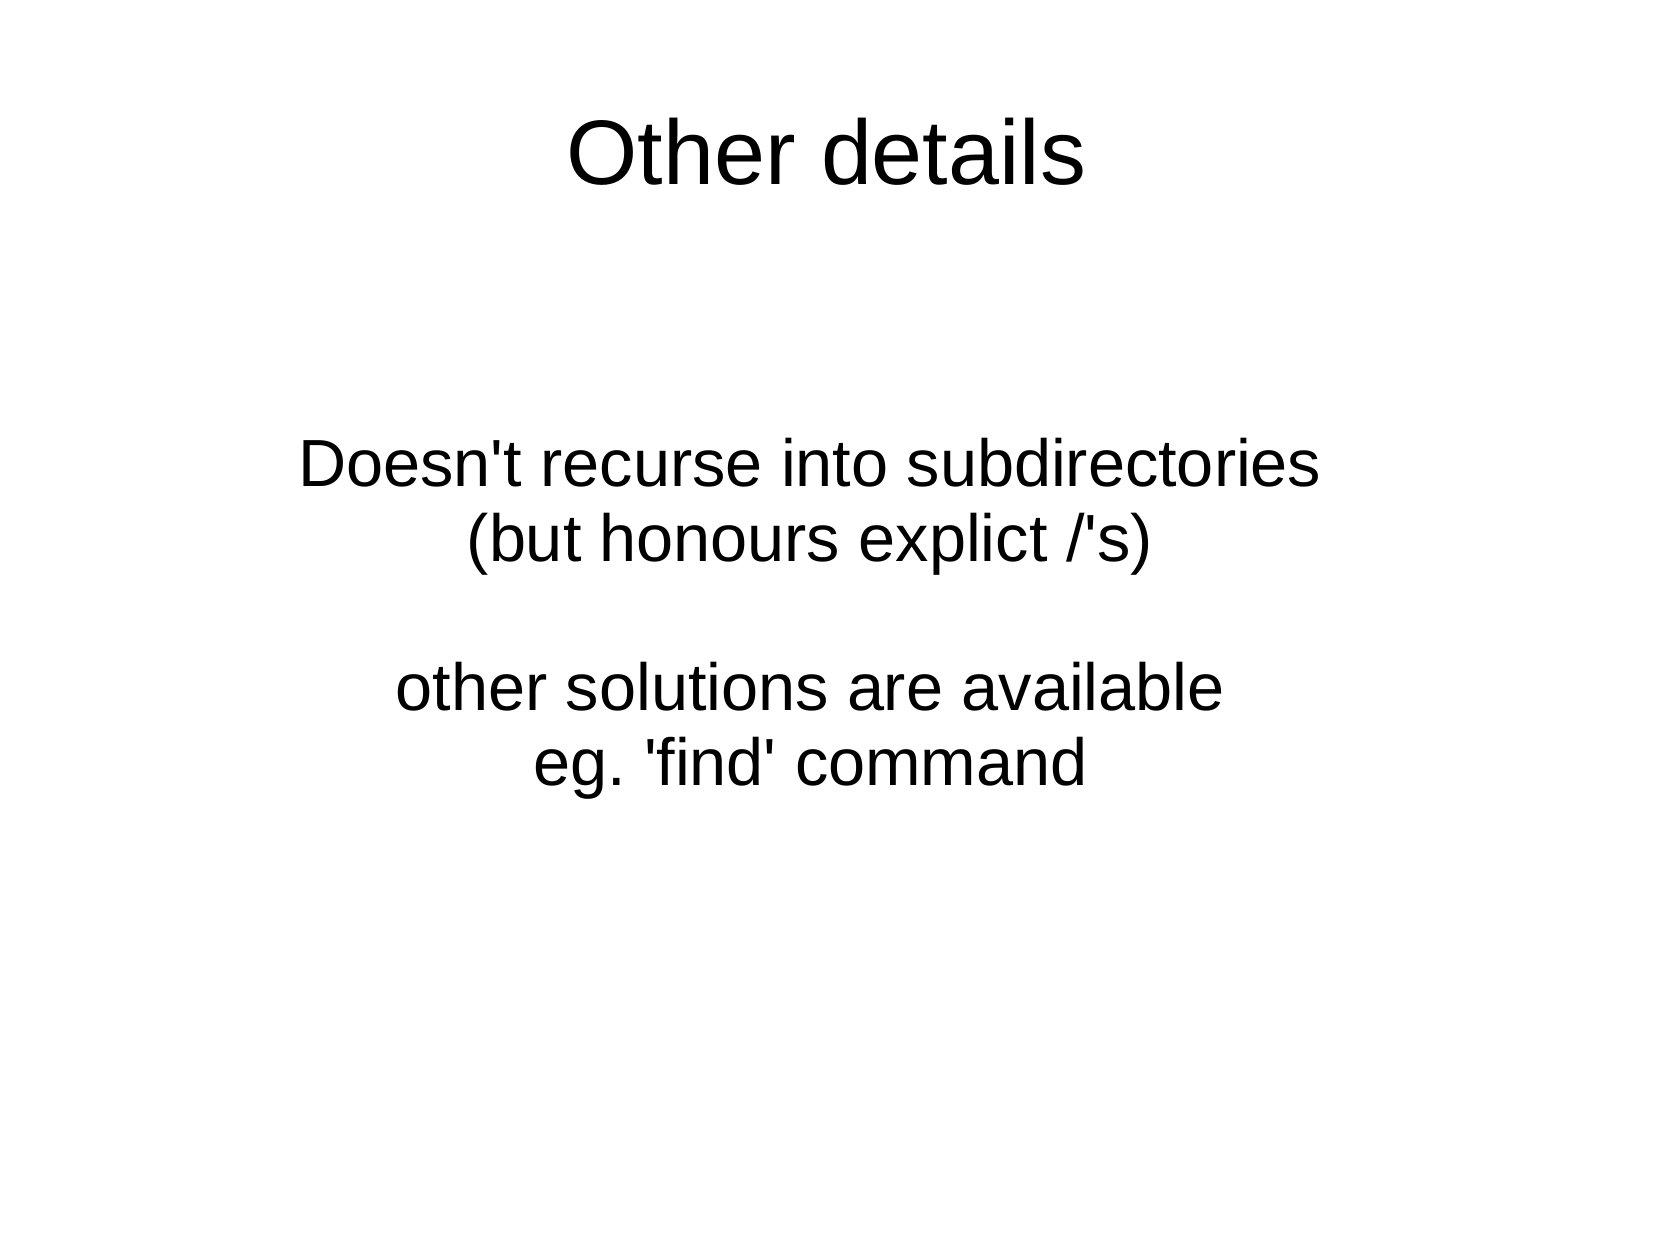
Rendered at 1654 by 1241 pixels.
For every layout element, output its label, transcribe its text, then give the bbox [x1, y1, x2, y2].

text_box Doesn't recurse into subdirectories (but honours explict /'s) other solutions are available eg. 'find' command [82, 290, 1538, 1010]
title Other details [82, 49, 1571, 257]
